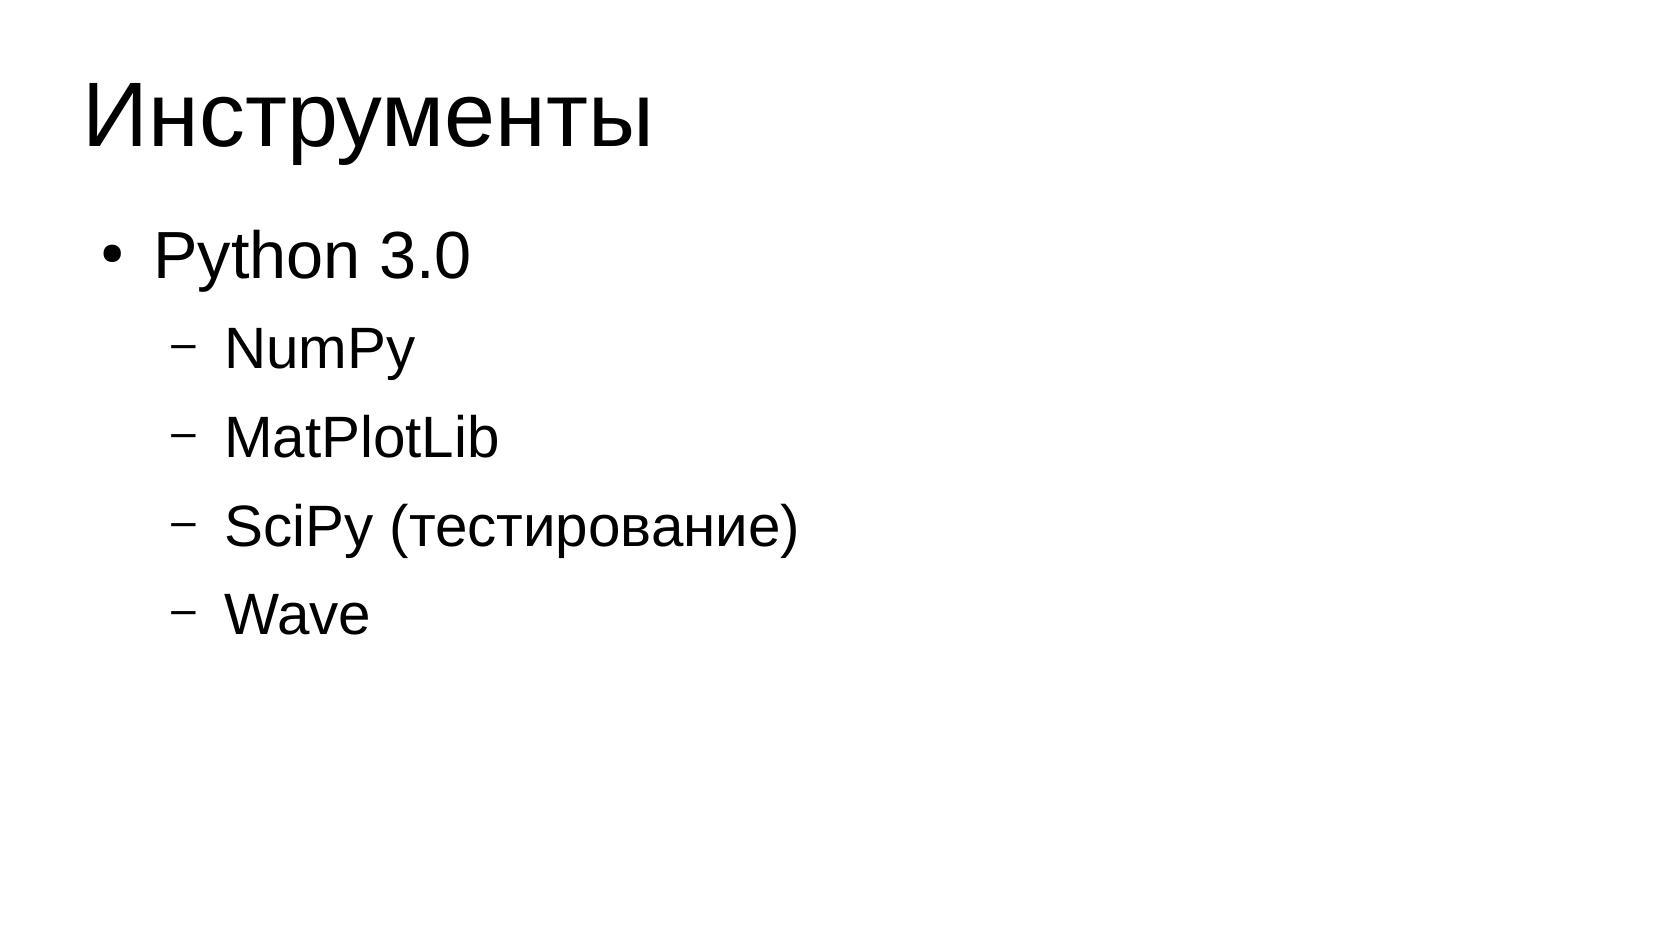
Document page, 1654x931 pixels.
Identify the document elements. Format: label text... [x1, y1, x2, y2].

list Python 3.0 NumPy MatPlotLib SciPy (тестирование) Wave [82, 217, 1571, 758]
title Инструменты [82, 37, 1571, 193]
